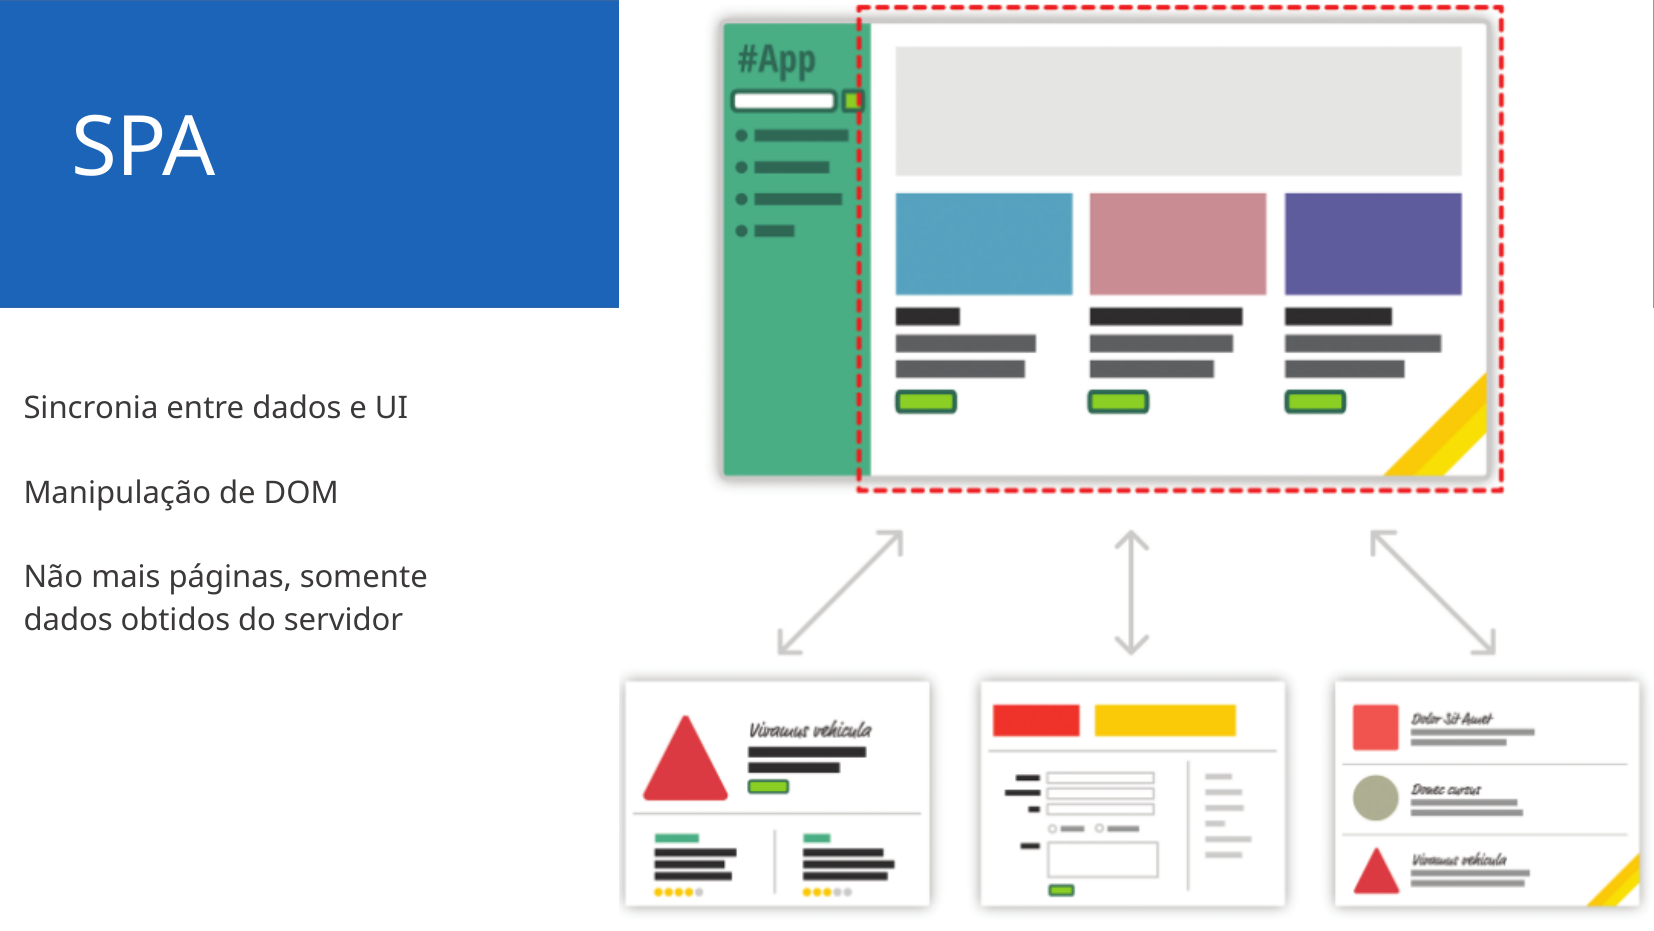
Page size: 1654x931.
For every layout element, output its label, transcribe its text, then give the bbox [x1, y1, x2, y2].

picture [277, 0, 1654, 931]
text_box Sincronia entre dados e UI Manipulação de DOM Não mais páginas, somente dados obtidos do servidor [23, 385, 520, 632]
text_box [0, 0, 619, 308]
text_box SPA [56, 84, 619, 180]
